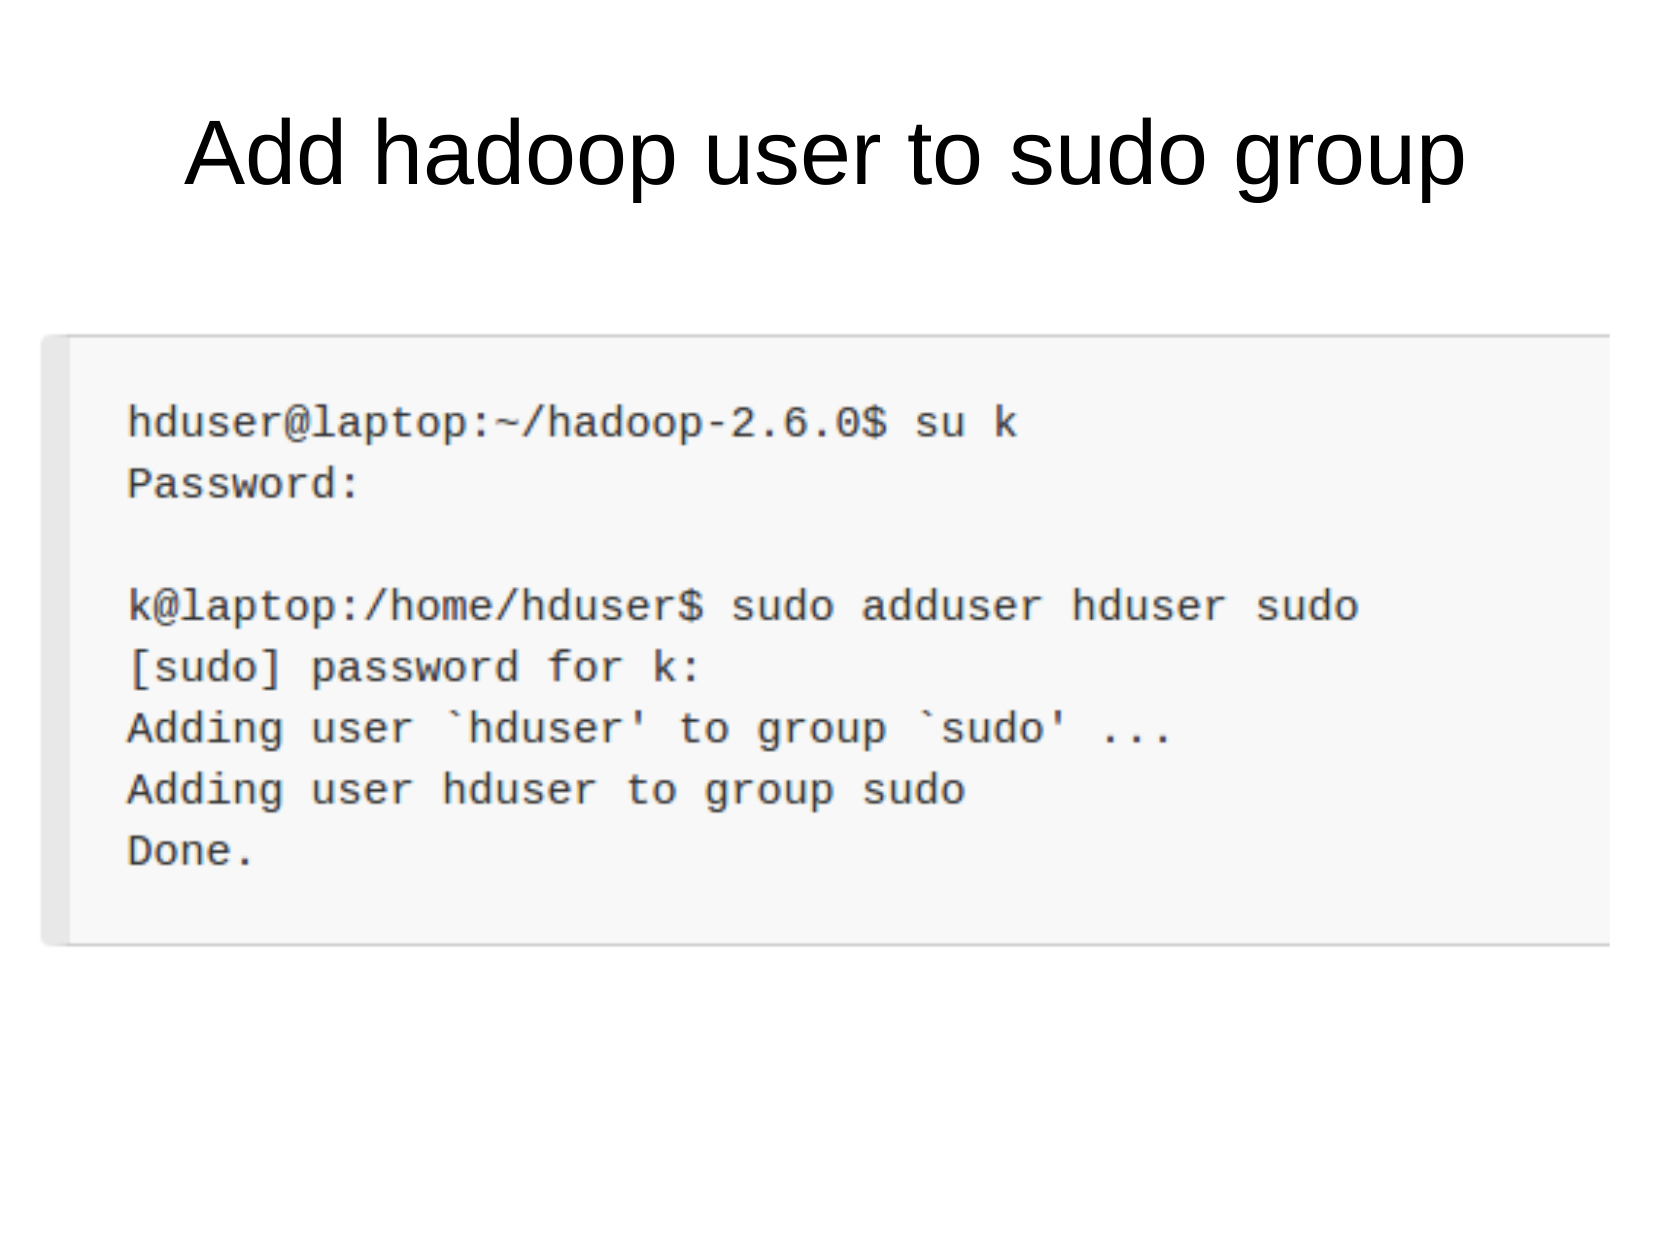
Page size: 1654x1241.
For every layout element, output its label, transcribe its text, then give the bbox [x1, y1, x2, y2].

title Add hadoop user to sudo group [82, 49, 1571, 257]
picture [35, 307, 1610, 969]
